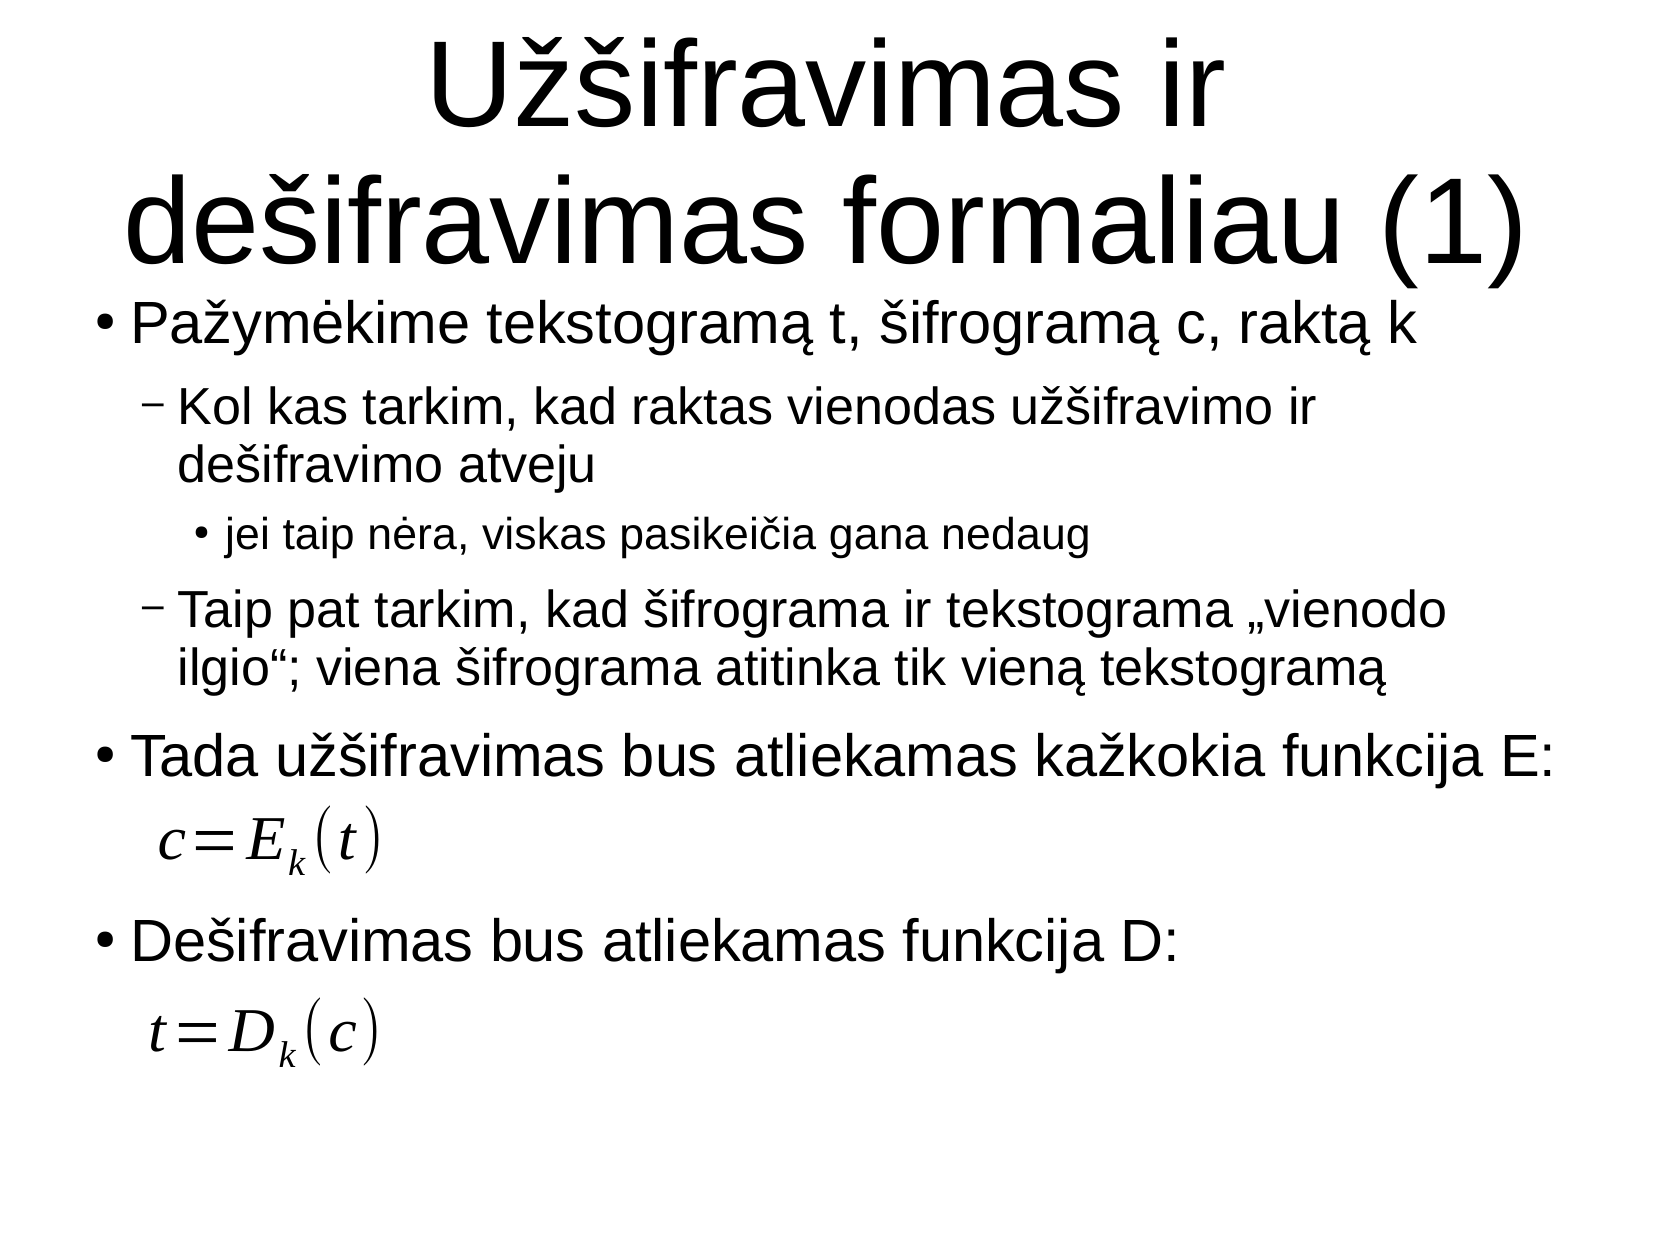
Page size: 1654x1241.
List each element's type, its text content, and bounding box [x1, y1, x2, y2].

chart [149, 803, 390, 883]
chart [141, 995, 390, 1075]
list Pažymėkime tekstogramą t, šifrogramą c, raktą k Kol kas tarkim, kad raktas vienodas užšifravimo ir dešifravimo atveju jei taip nėra, viskas pasikeičia gana nedaug Taip pat tarkim, kad šifrograma ir tekstograma „vienodo ilgio“; viena šifrograma atitinka tik vieną tekstogramą Tada užšifravimas bus atliekamas kažkokia funkcija E: Dešifravimas bus atliekamas funkcija D: [82, 290, 1571, 1010]
title Užšifravimas ir dešifravimas formaliau (1) [82, 16, 1571, 290]
